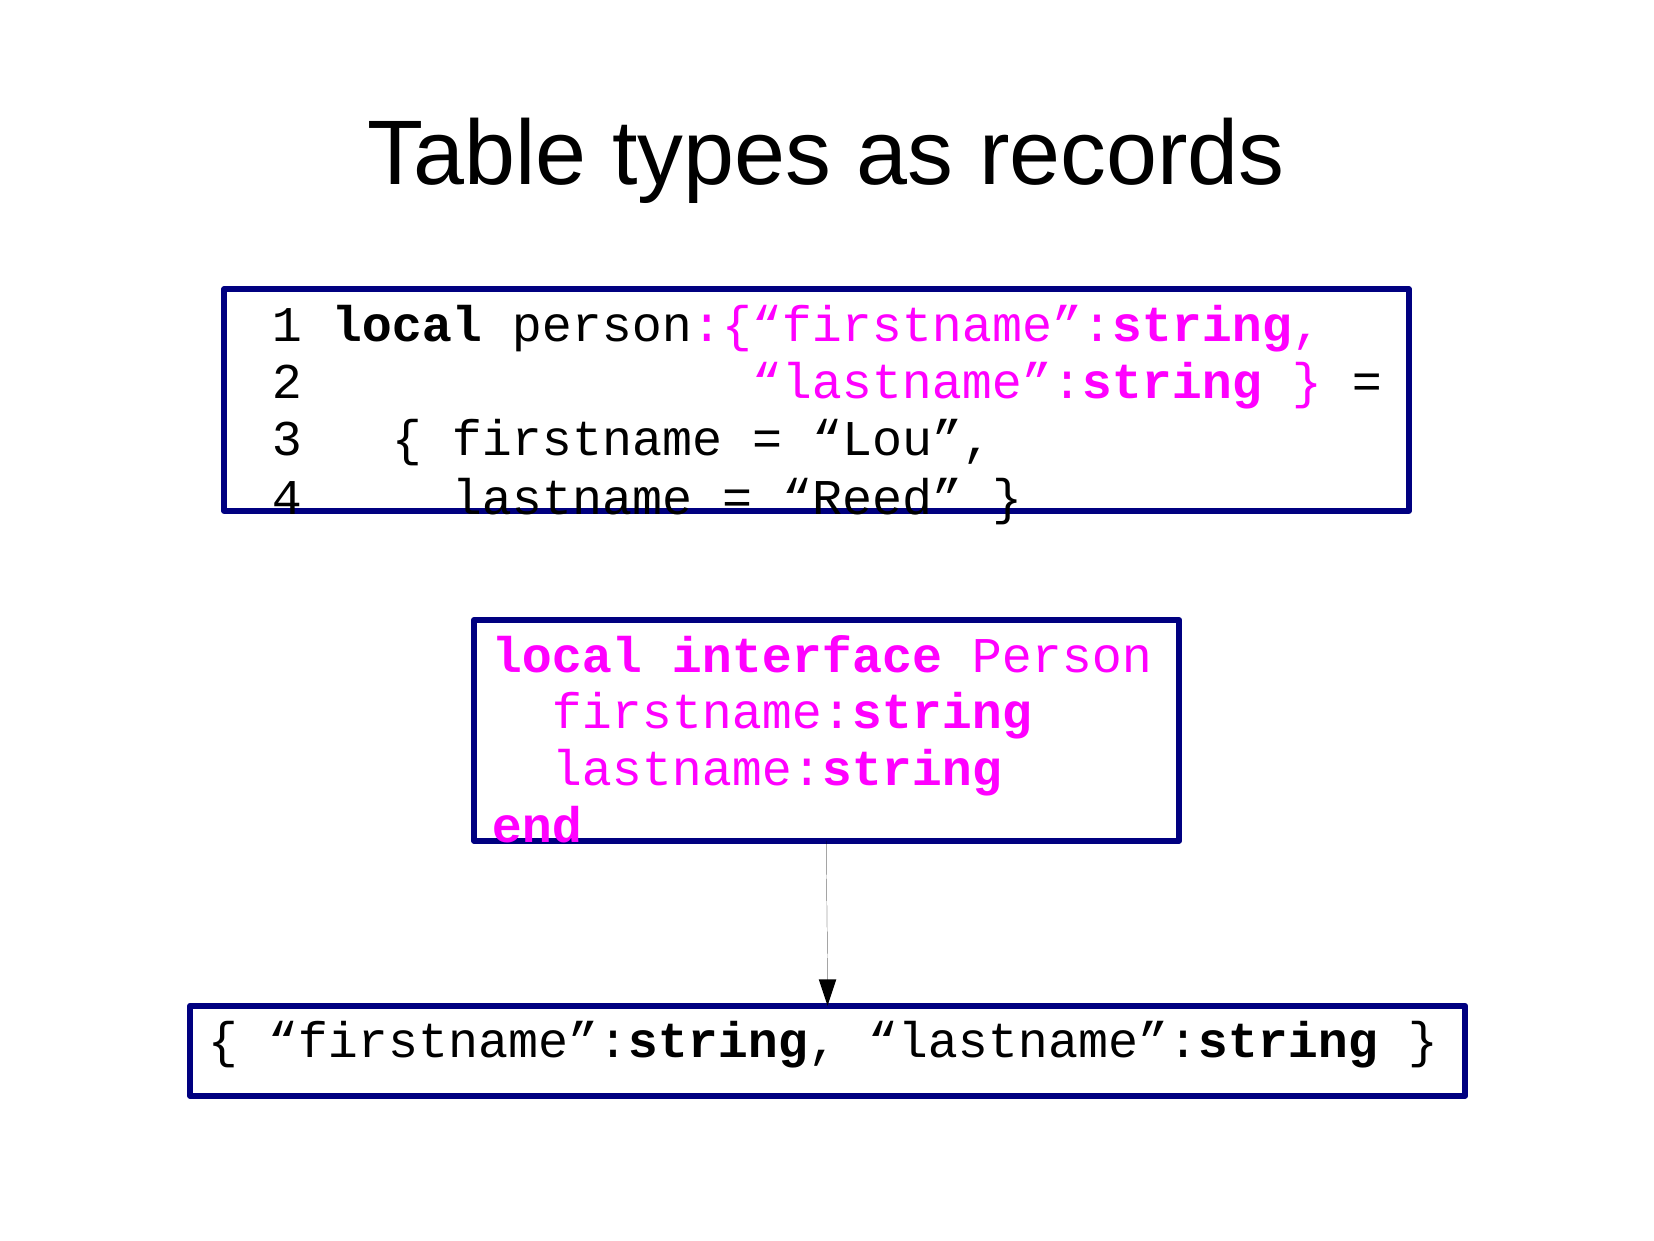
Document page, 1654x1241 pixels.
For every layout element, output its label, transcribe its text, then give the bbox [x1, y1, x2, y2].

text_box local interface Person firstname:string lastname:string end [474, 619, 1180, 841]
text_box { “firstname”:string, “lastname”:string } [190, 1005, 1466, 1096]
title Table types as records [82, 49, 1571, 257]
text_box 1 local person:{“firstname”:string, 2 “lastname”:string } = 3 { firstname = “Lou”, 4 lastname = “Reed” } [224, 289, 1410, 511]
